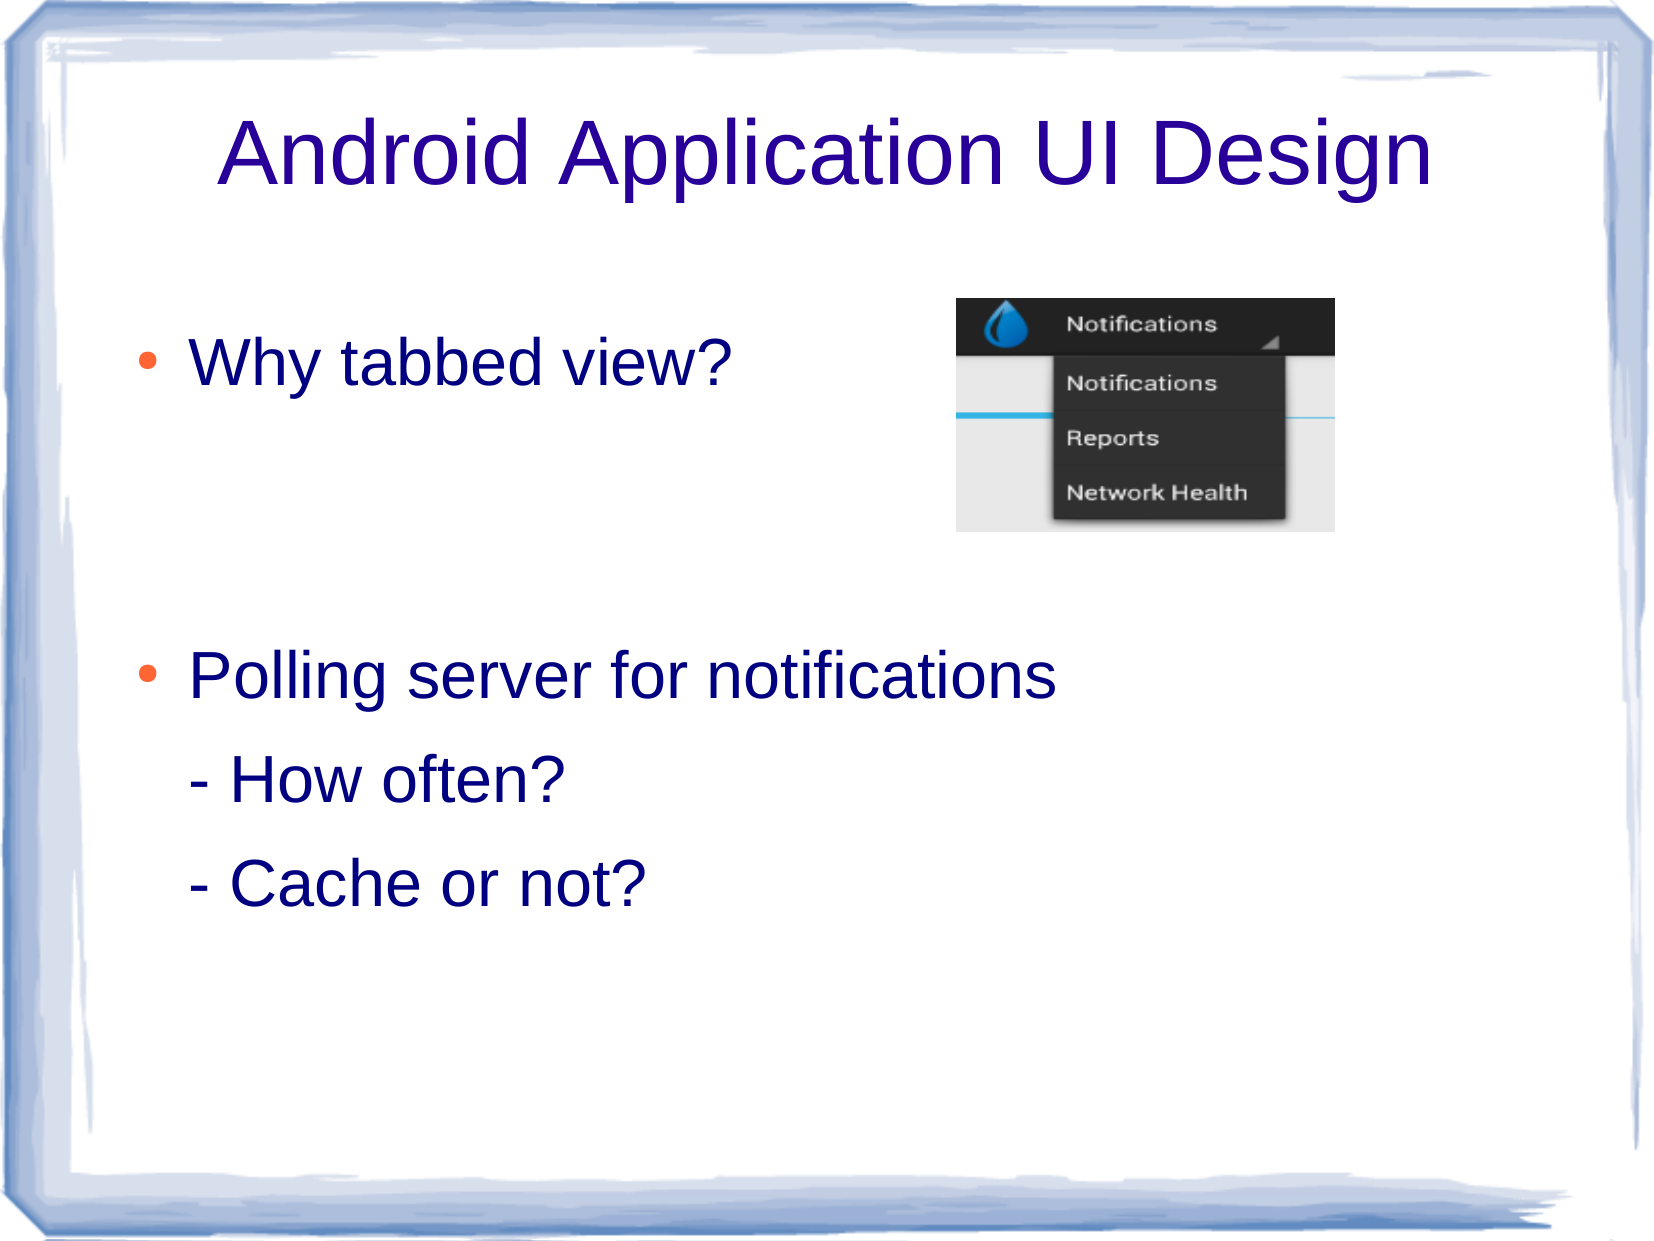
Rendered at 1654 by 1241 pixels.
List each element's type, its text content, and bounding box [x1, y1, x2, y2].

list Why tabbed view? Polling server for notifications - How often? - Cache or not? [118, 324, 1571, 1045]
title Android Application UI Design [82, 49, 1571, 257]
picture [0, 0, 1654, 1241]
